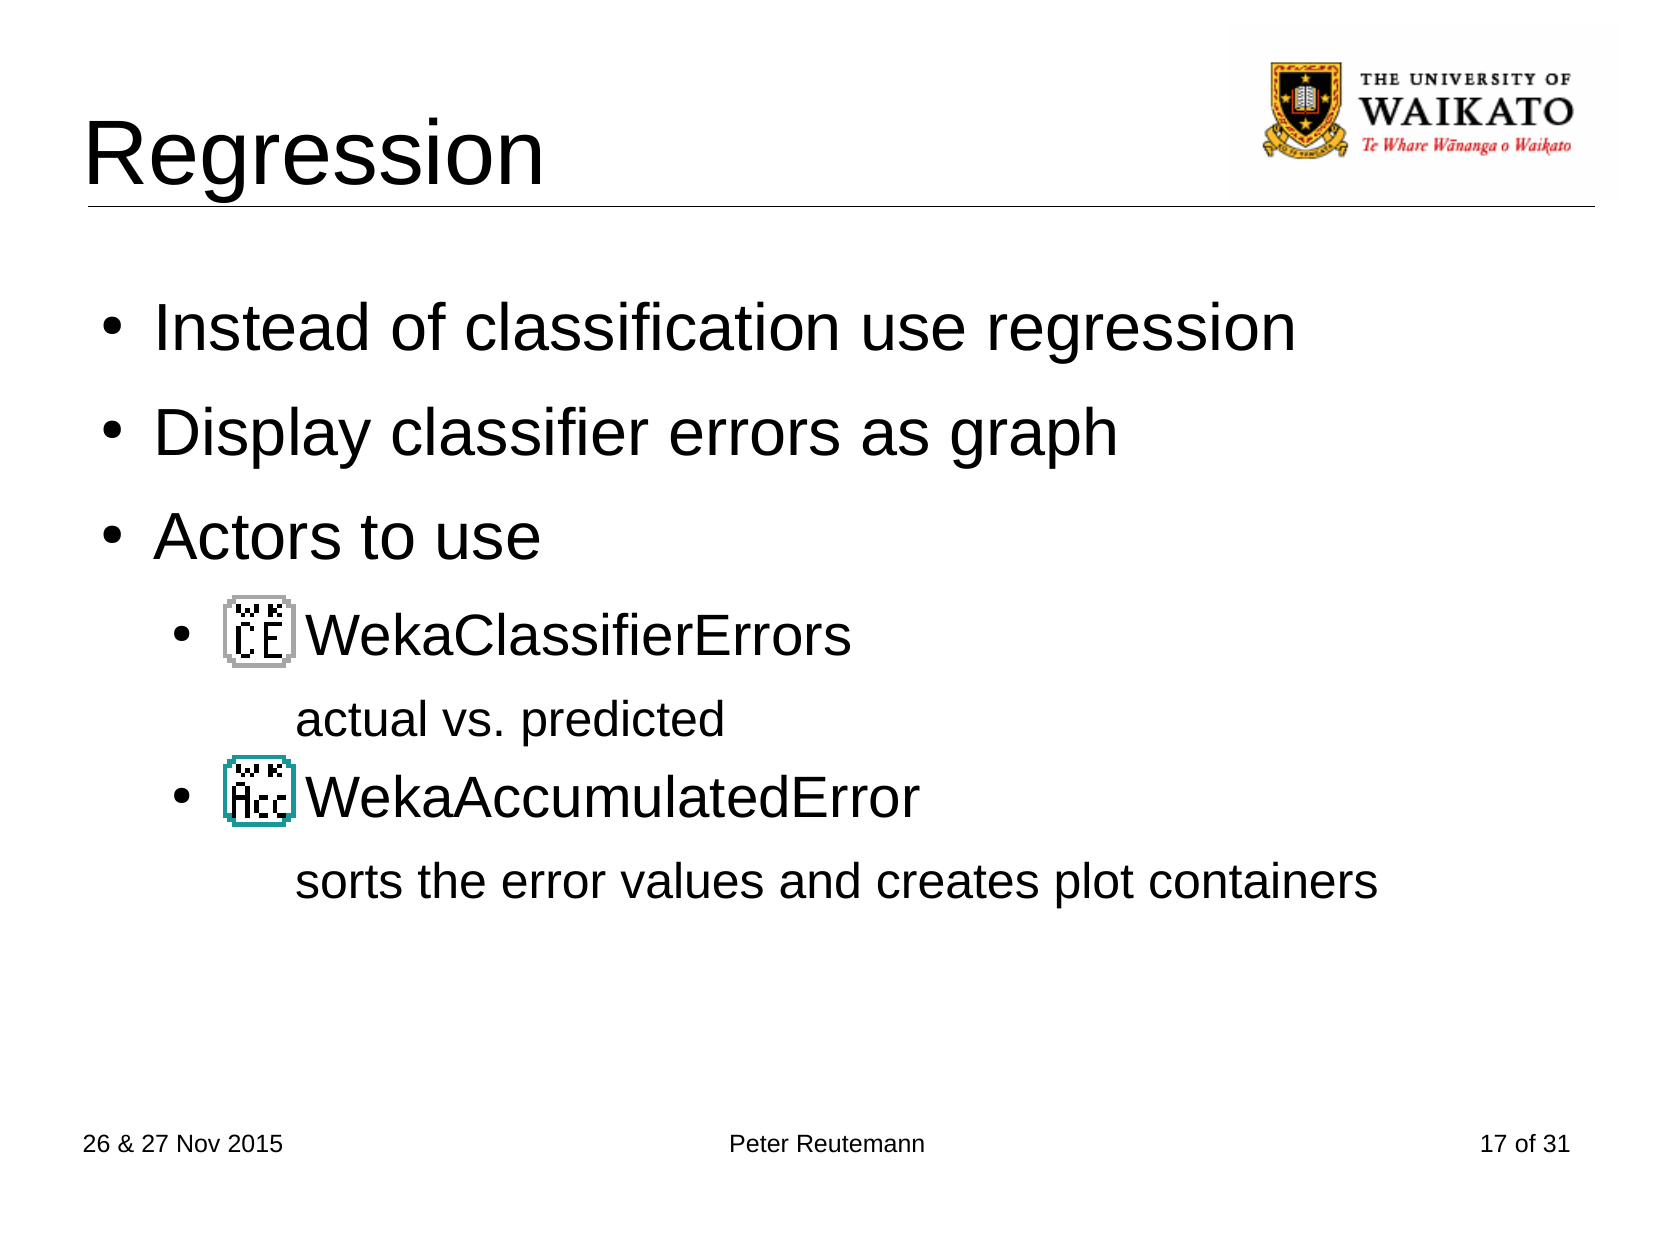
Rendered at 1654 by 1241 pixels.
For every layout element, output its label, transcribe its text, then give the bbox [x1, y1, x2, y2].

picture [223, 595, 296, 668]
title Regression [82, 49, 1571, 257]
list Instead of classification use regression Display classifier errors as graph Actors to use WekaClassifierErrors actual vs. predicted WekaAccumulatedError sorts the error values and creates plot containers [82, 290, 1571, 1010]
picture [223, 755, 296, 827]
picture [1228, 24, 1619, 201]
